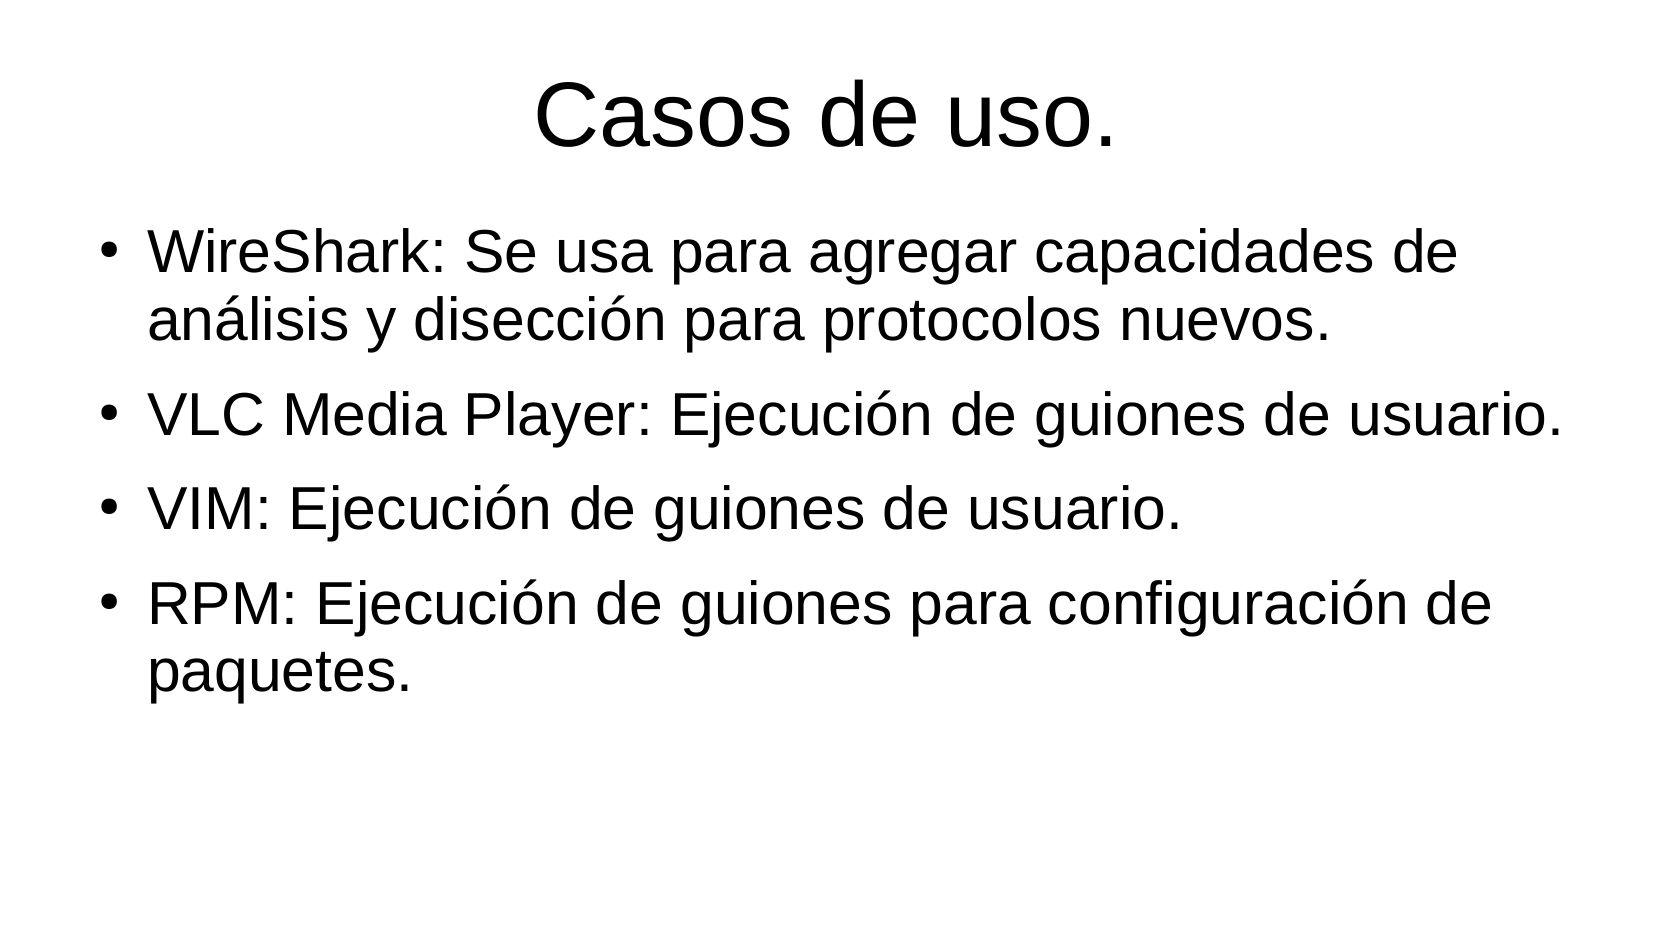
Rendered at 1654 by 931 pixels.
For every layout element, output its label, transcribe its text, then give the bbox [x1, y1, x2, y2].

list WireShark: Se usa para agregar capacidades de análisis y disección para protocolos nuevos. VLC Media Player: Ejecución de guiones de usuario. VIM: Ejecución de guiones de usuario. RPM: Ejecución de guiones para configuración de paquetes. [82, 217, 1571, 758]
title Casos de uso. [82, 37, 1571, 193]
